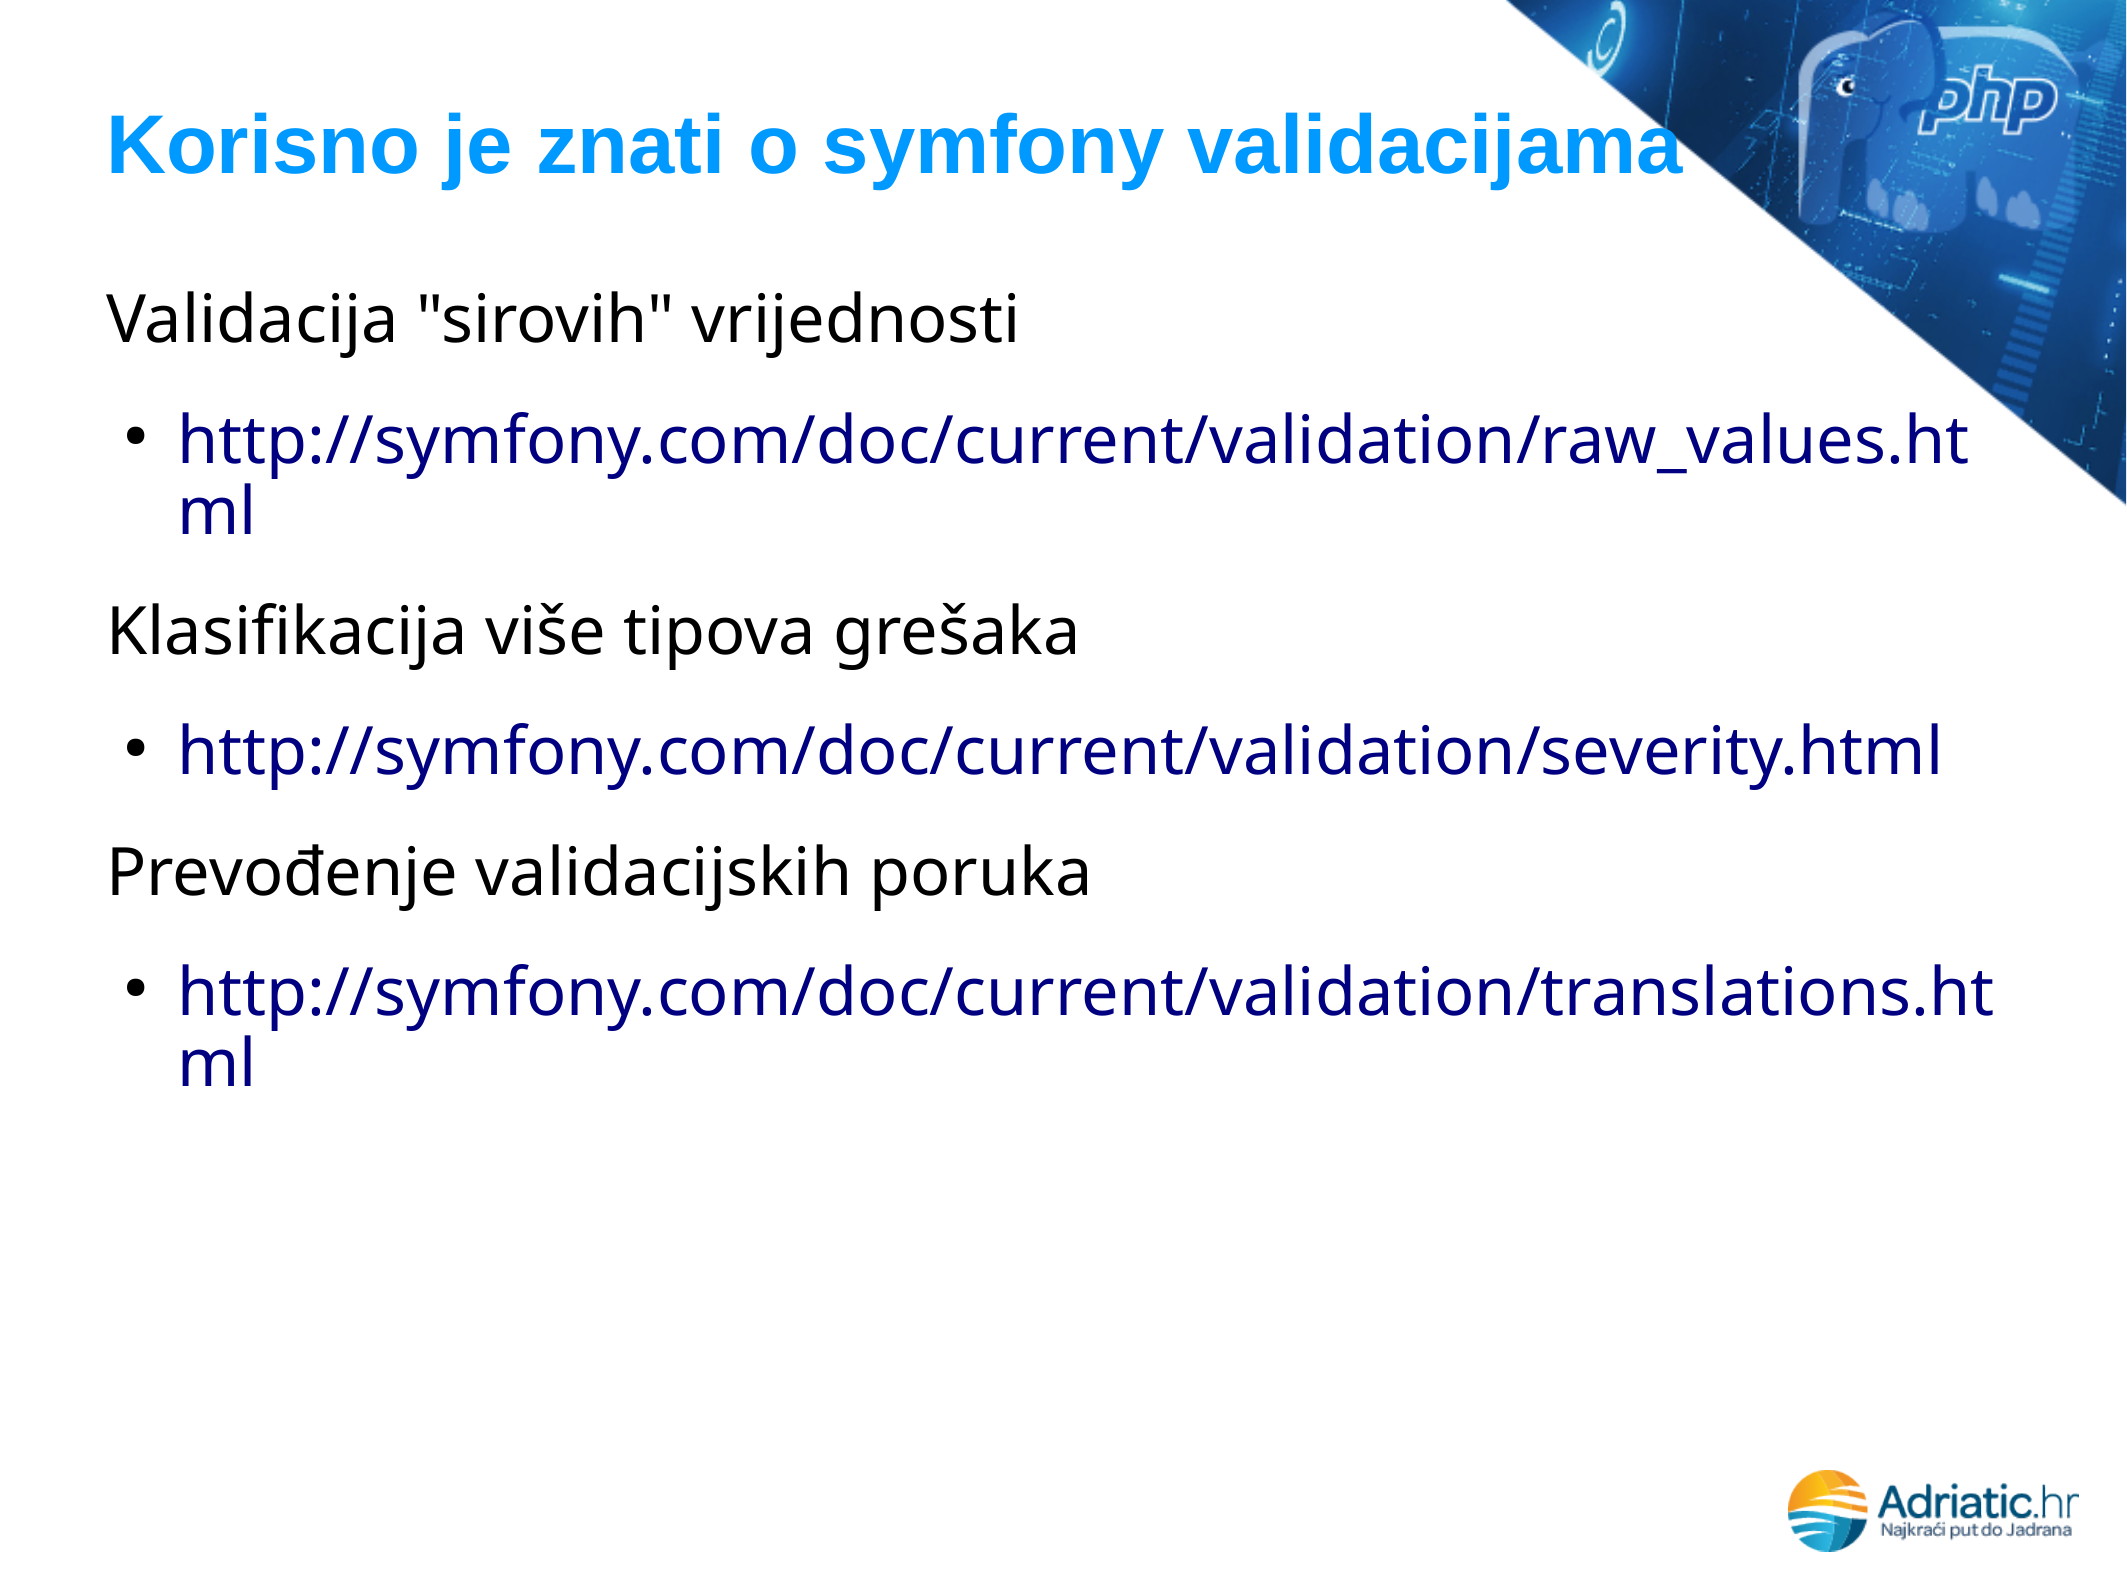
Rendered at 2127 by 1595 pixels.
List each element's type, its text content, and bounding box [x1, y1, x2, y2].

list Validacija "sirovih" vrijednosti http://symfony.com/doc/current/validation/raw_values.html Klasifikacija više tipova grešaka http://symfony.com/doc/current/validation/severity.html Prevođenje validacijskih poruka http://symfony.com/doc/current/validation/translations.html [106, 271, 2020, 1453]
picture [1788, 1470, 2079, 1552]
picture [1505, 0, 2127, 625]
title Korisno je znati o symfony validacijama [106, 51, 1701, 238]
